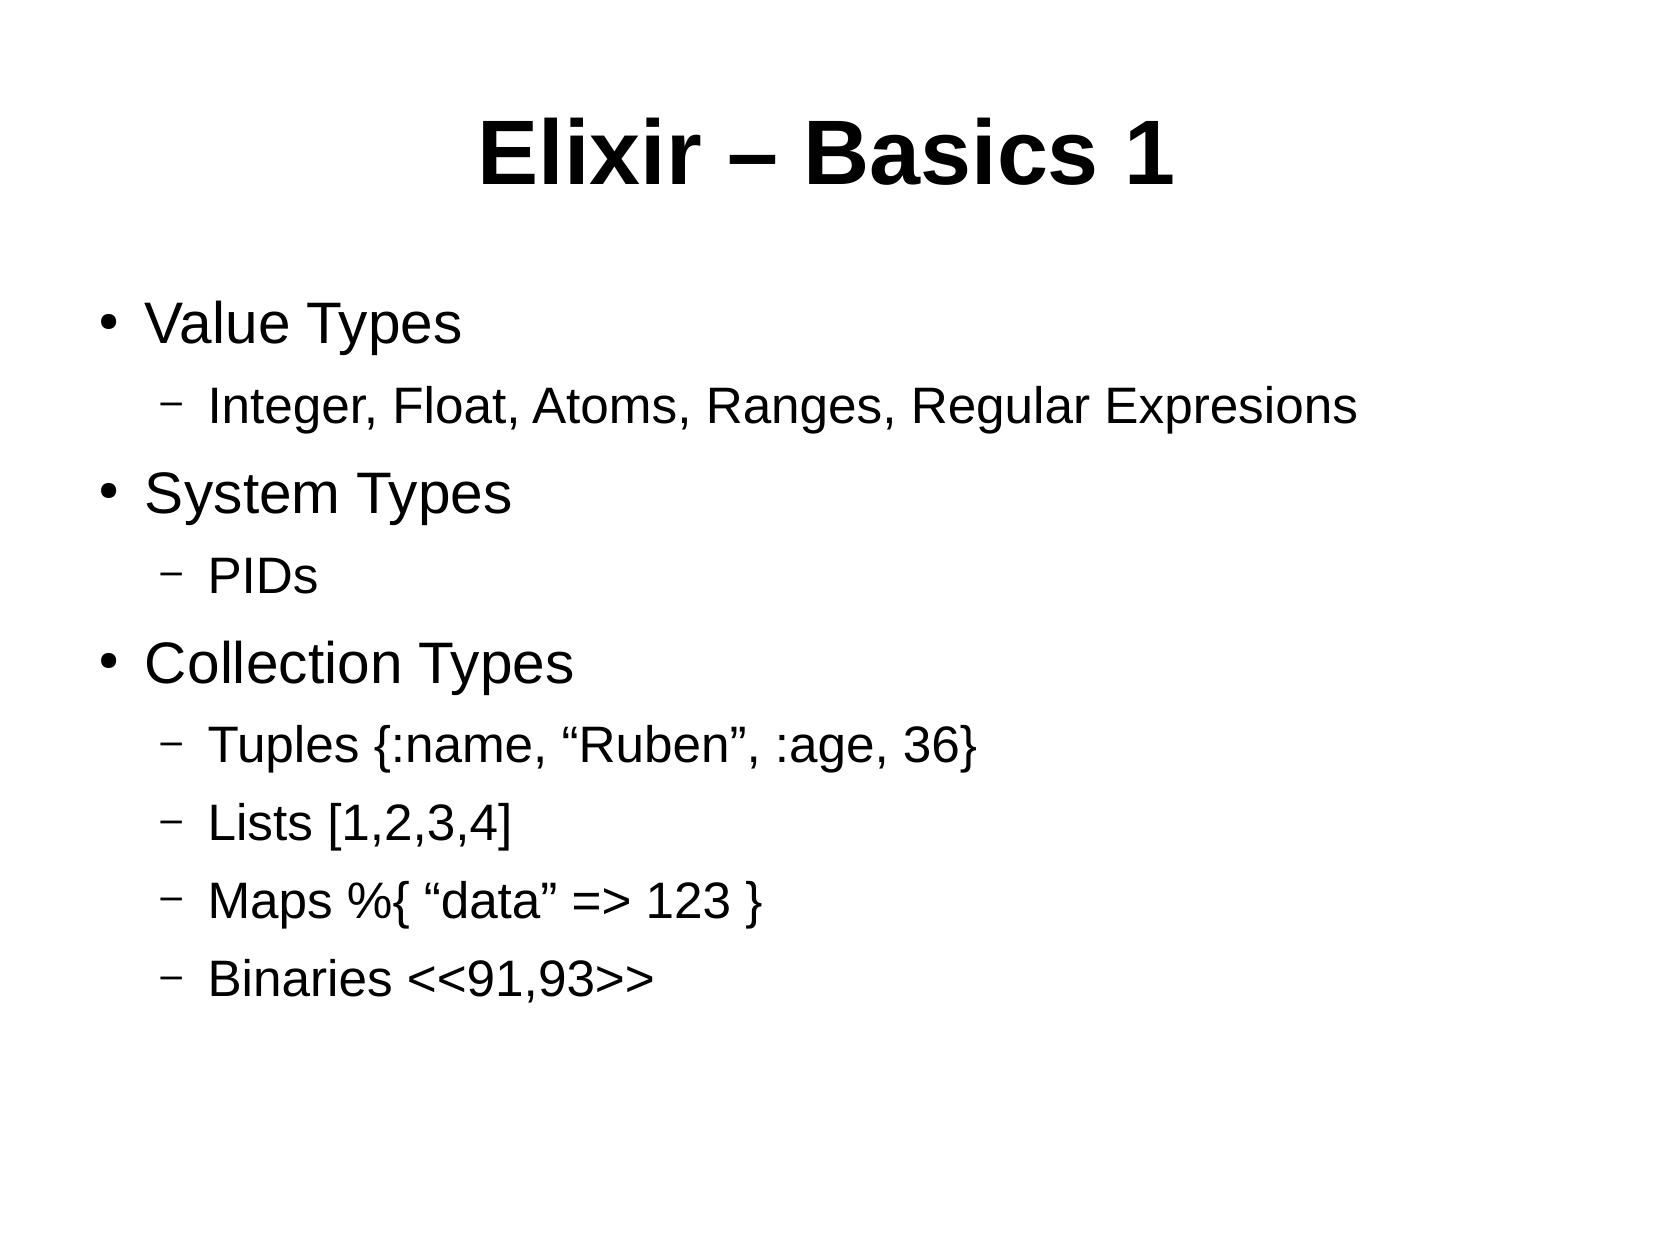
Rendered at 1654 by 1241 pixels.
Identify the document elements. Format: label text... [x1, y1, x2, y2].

list Value Types Integer, Float, Atoms, Ranges, Regular Expresions System Types PIDs Collection Types Tuples {:name, “Ruben”, :age, 36} Lists [1,2,3,4] Maps %{ “data” => 123 } Binaries <<91,93>> [82, 290, 1571, 1010]
title Elixir – Basics 1 [82, 49, 1571, 257]
